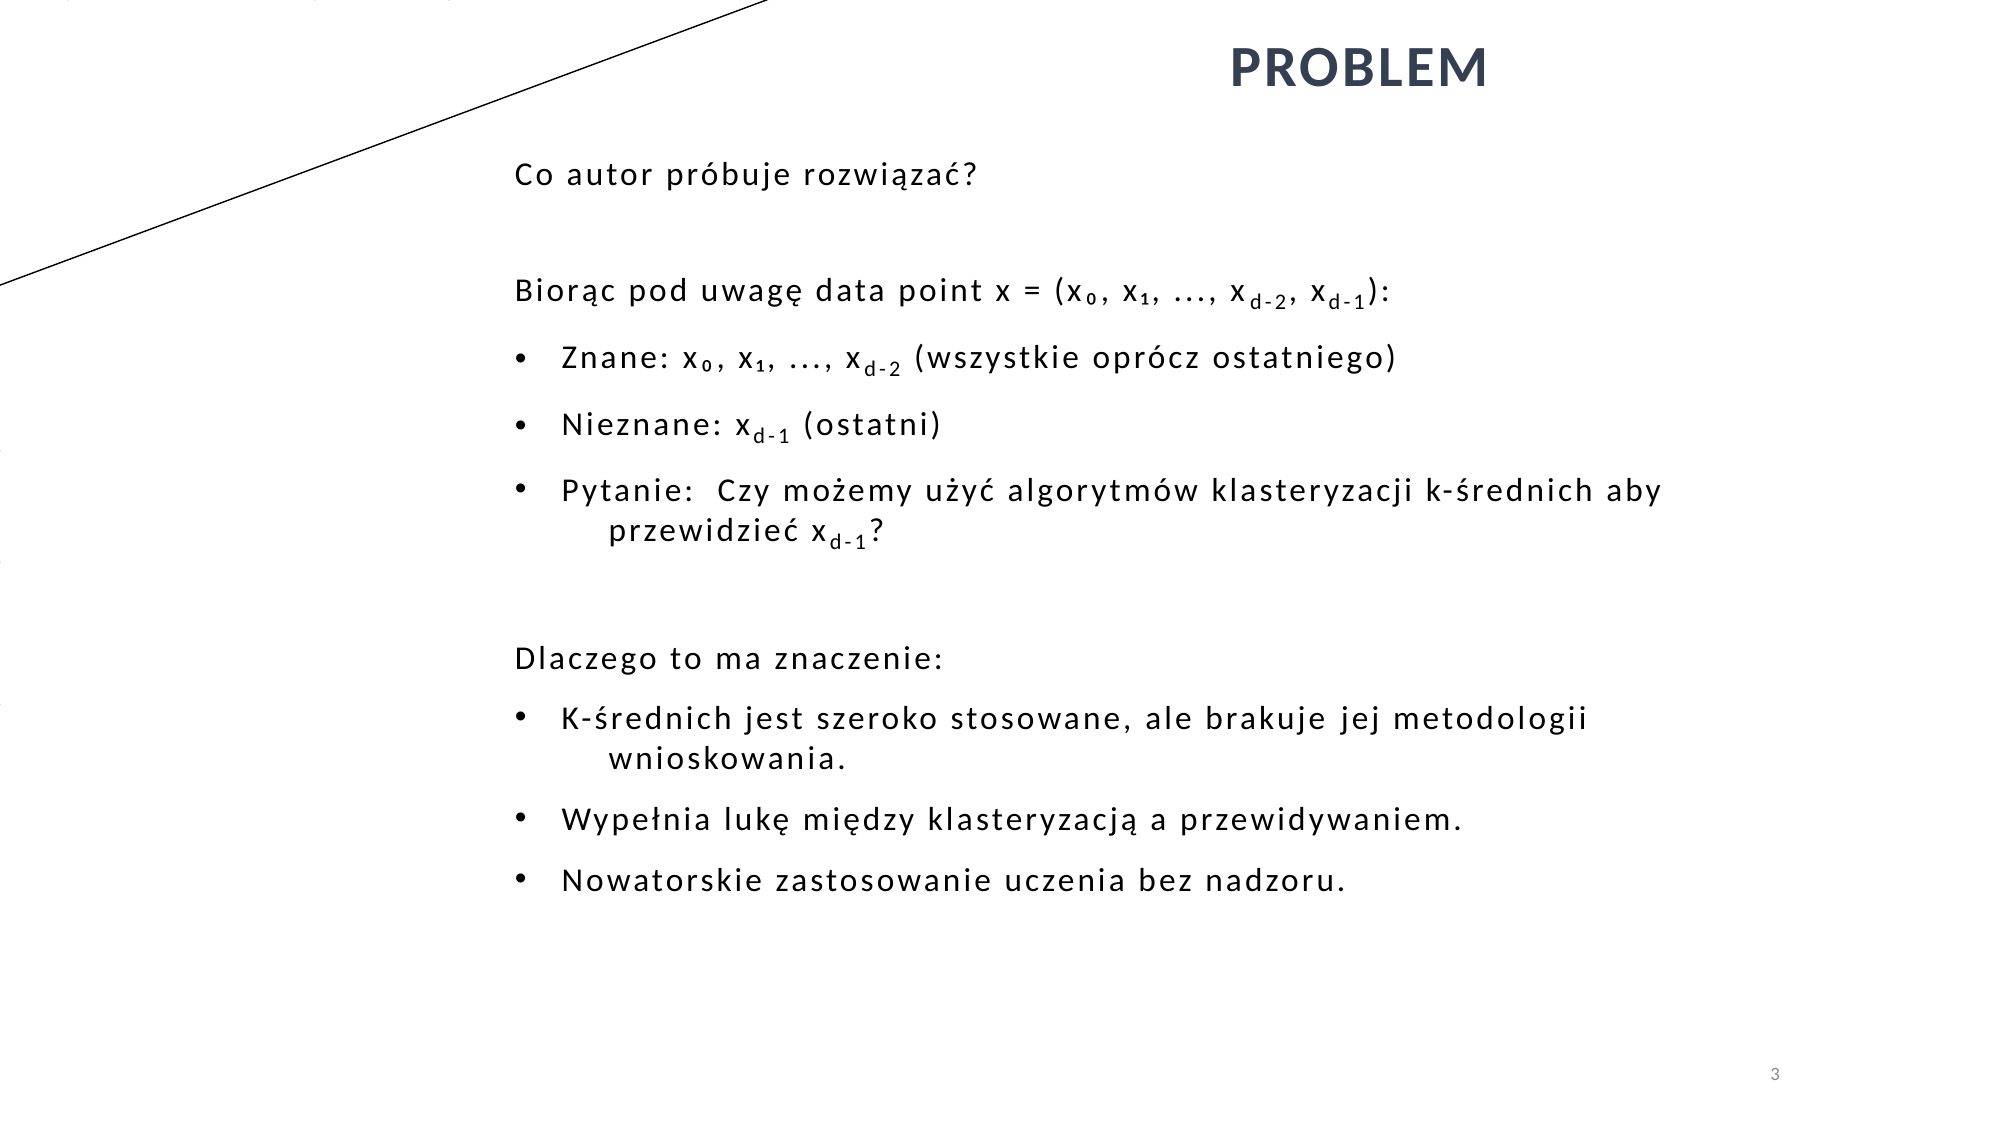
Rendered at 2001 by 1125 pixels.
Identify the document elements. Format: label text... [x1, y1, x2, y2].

list Co autor próbuje rozwiązać? Biorąc pod uwagę data point x = (x₀, x₁, ..., xd-2, xd-1): Znane: x₀, x₁, ..., xd-2 (wszystkie oprócz ostatniego) Nieznane: xd-1 (ostatni) Pytanie: Czy możemy użyć algorytmów klasteryzacji k-średnich aby przewidzieć xd-1? Dlaczego to ma znaczenie: K-średnich jest szeroko stosowane, ale brakuje jej metodologii wnioskowania. Wypełnia lukę między klasteryzacją a przewidywaniem. Nowatorskie zastosowanie uczenia bez nadzoru. [499, 144, 1847, 981]
title Problem [1215, 22, 1986, 107]
slide_number 3 [1755, 1042, 1863, 1103]
